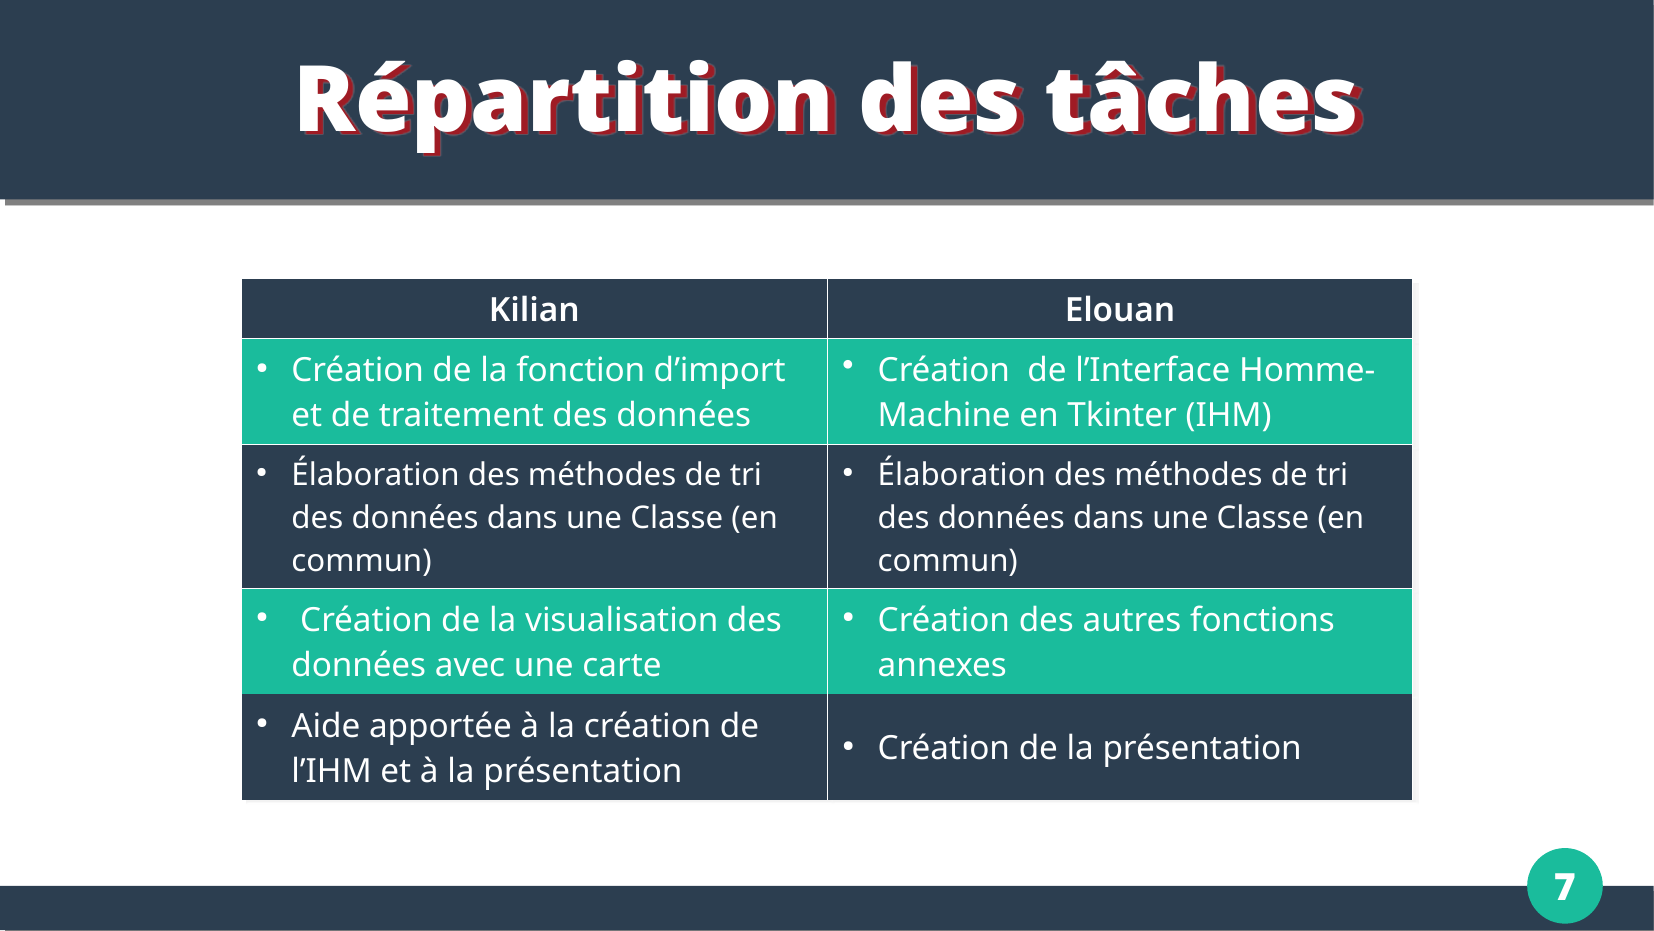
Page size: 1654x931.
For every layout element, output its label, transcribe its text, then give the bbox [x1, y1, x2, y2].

table_cell Élaboration des méthodes de tri des données dans une Classe (en commun) [242, 445, 827, 588]
table_cell Création de la présentation [828, 694, 1412, 800]
table_cell Création de l’Interface Homme-Machine en Tkinter (IHM) [828, 339, 1412, 444]
table_cell Création des autres fonctions annexes [828, 589, 1412, 694]
table_cell Création de la visualisation des données avec une carte [242, 589, 827, 694]
title Répartition des tâches [59, 37, 1595, 155]
table_cell Aide apportée à la création de l’IHM et à la présentation [242, 694, 827, 800]
table_cell Création de la fonction d’import et de traitement des données [242, 339, 827, 444]
table_cell Élaboration des méthodes de tri des données dans une Classe (en commun) [828, 445, 1412, 588]
table_header Kilian [242, 279, 827, 338]
table_header Elouan [828, 279, 1412, 338]
